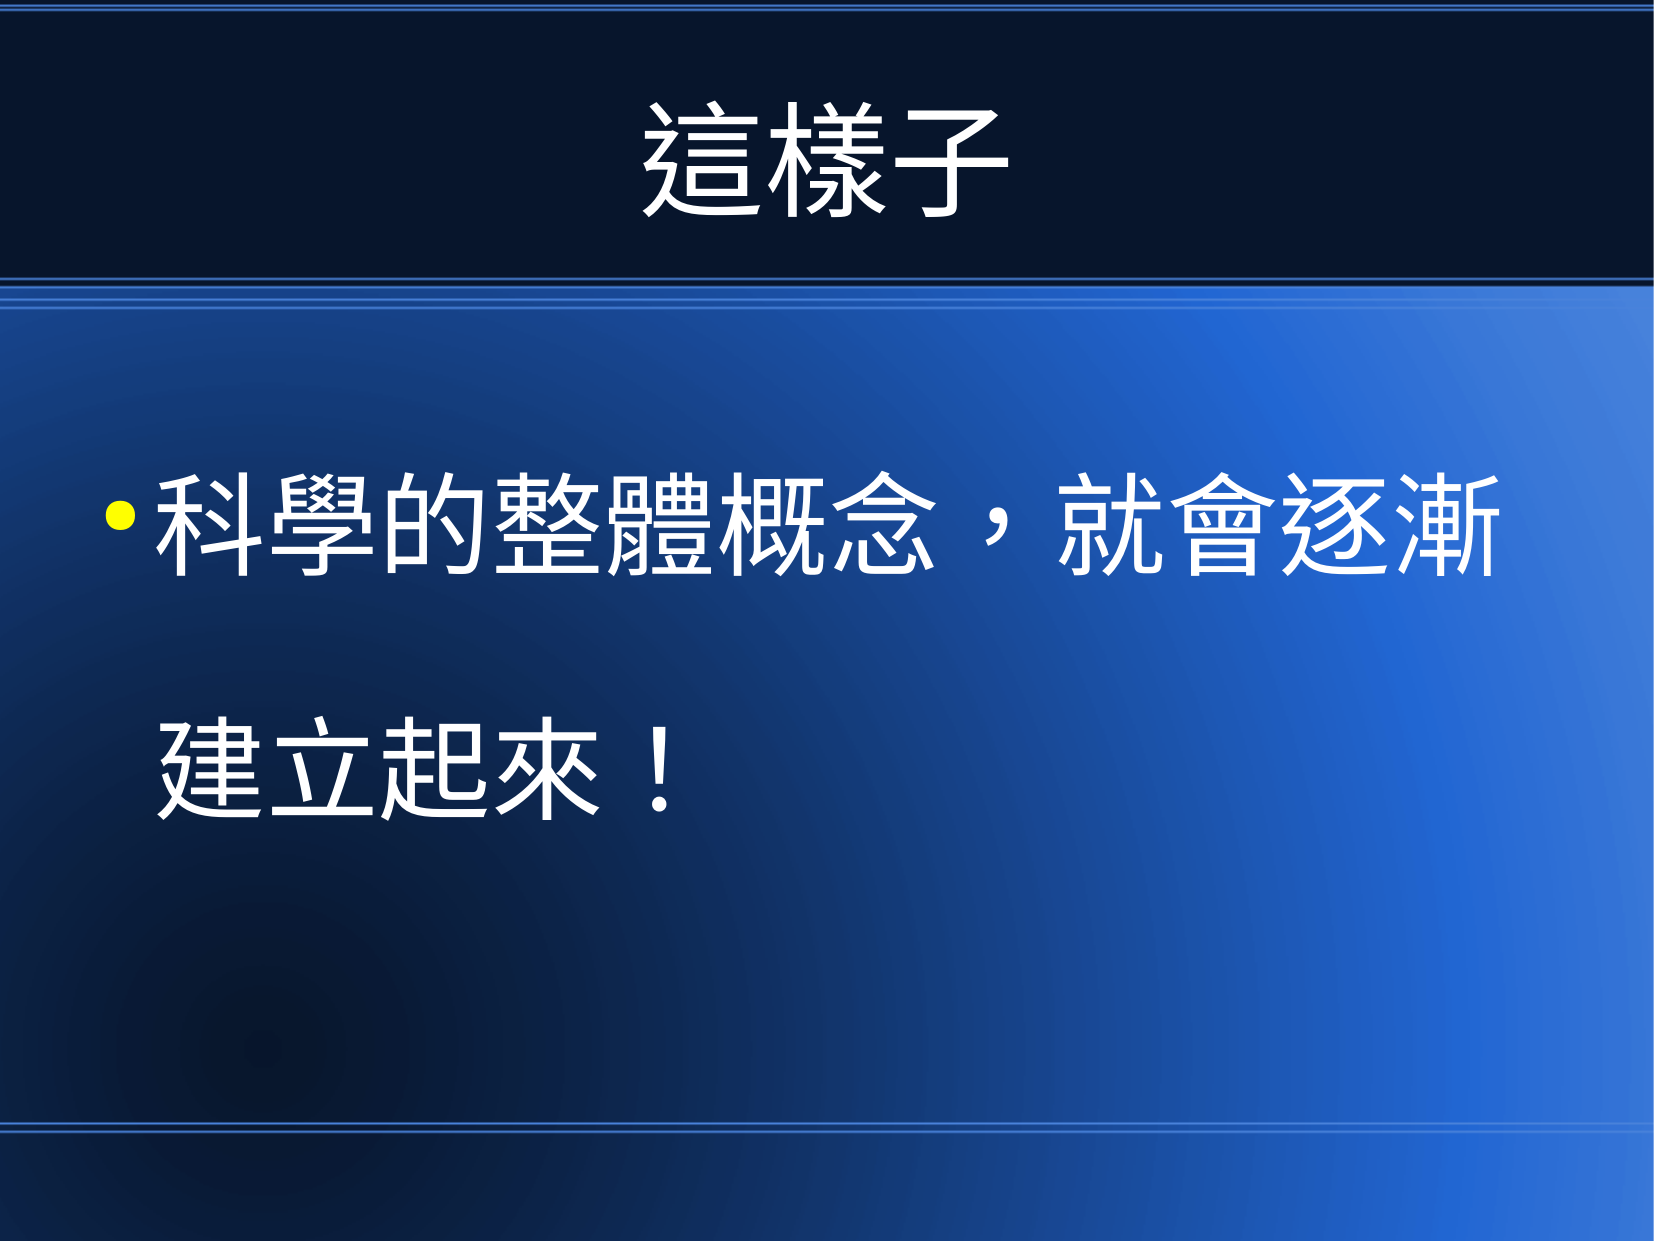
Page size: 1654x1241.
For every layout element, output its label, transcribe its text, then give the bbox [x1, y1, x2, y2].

title 這樣子 [82, 49, 1571, 257]
list 科學的整體概念，就會逐漸建立起來！ [82, 355, 1571, 1241]
picture [0, 0, 1654, 1241]
